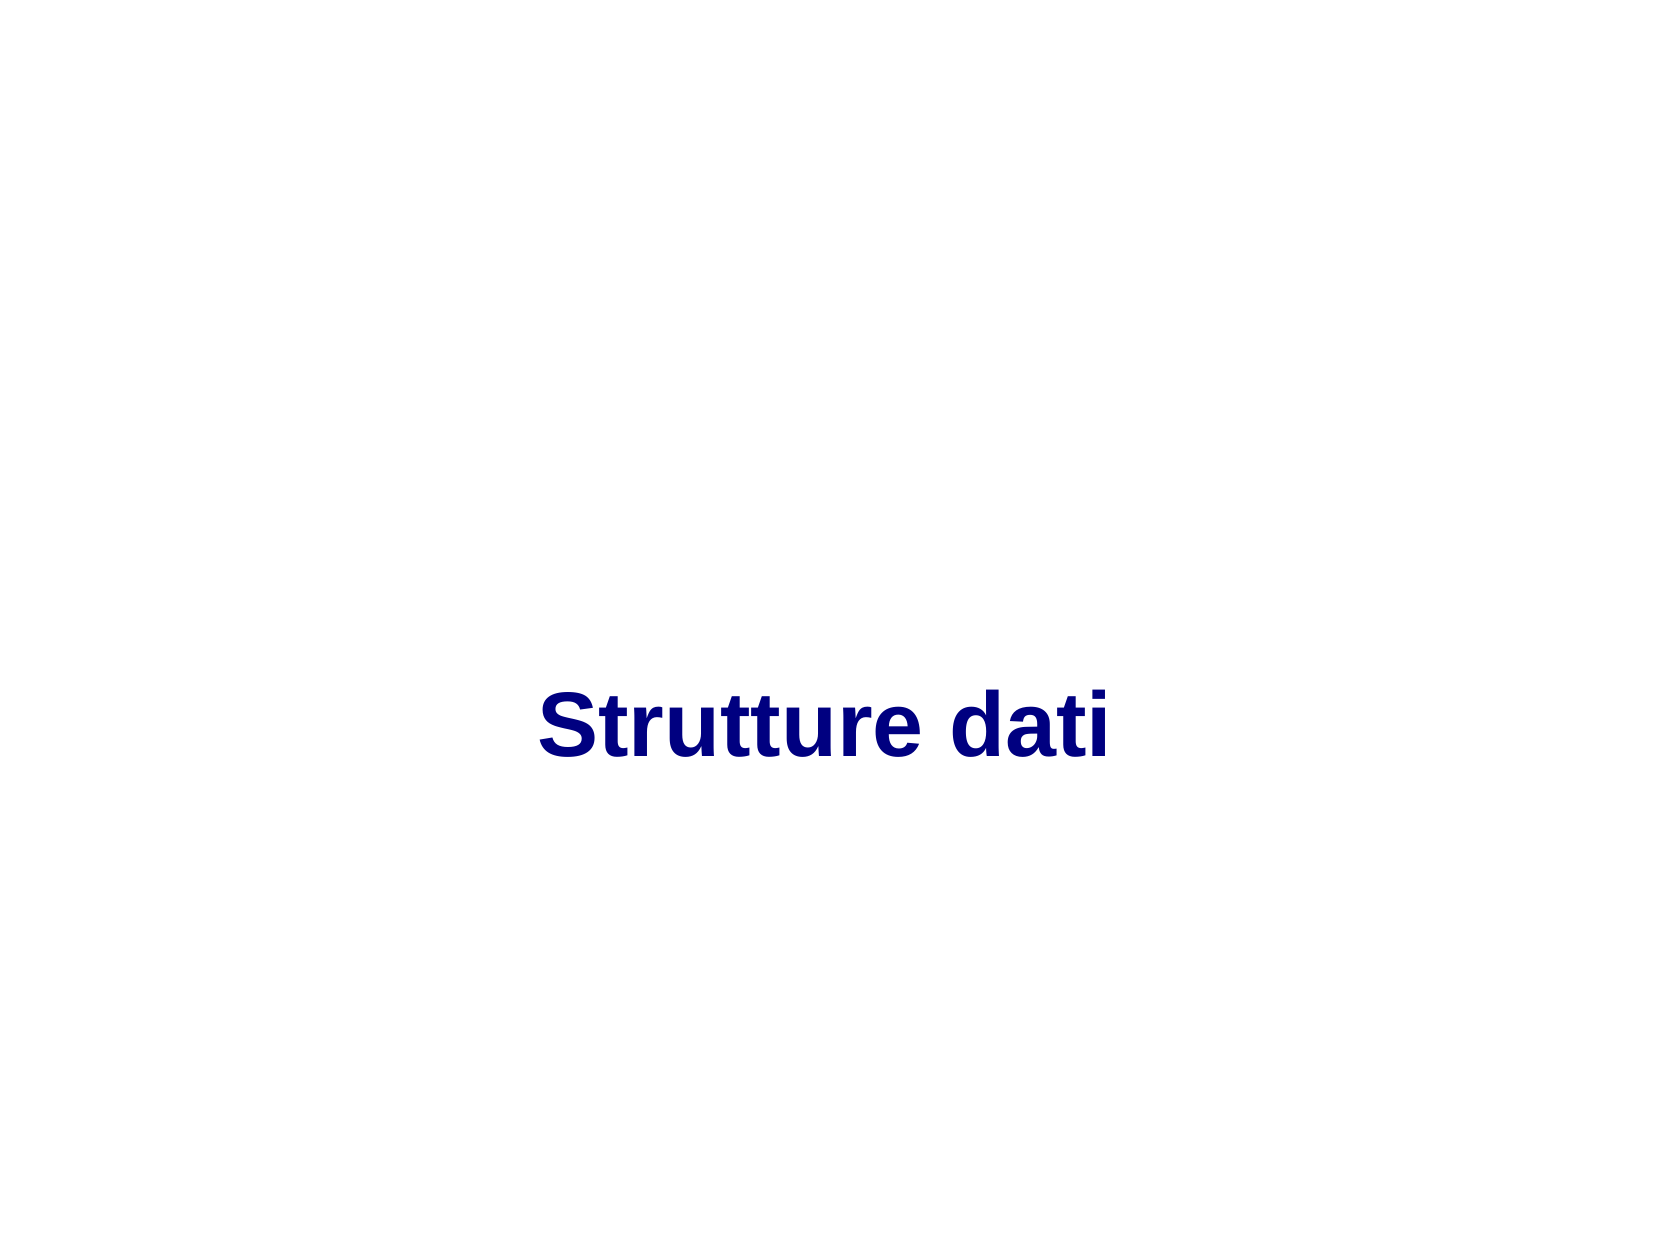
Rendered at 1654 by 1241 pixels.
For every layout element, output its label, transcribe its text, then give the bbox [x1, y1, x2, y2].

title Strutture dati [60, 615, 1591, 826]
